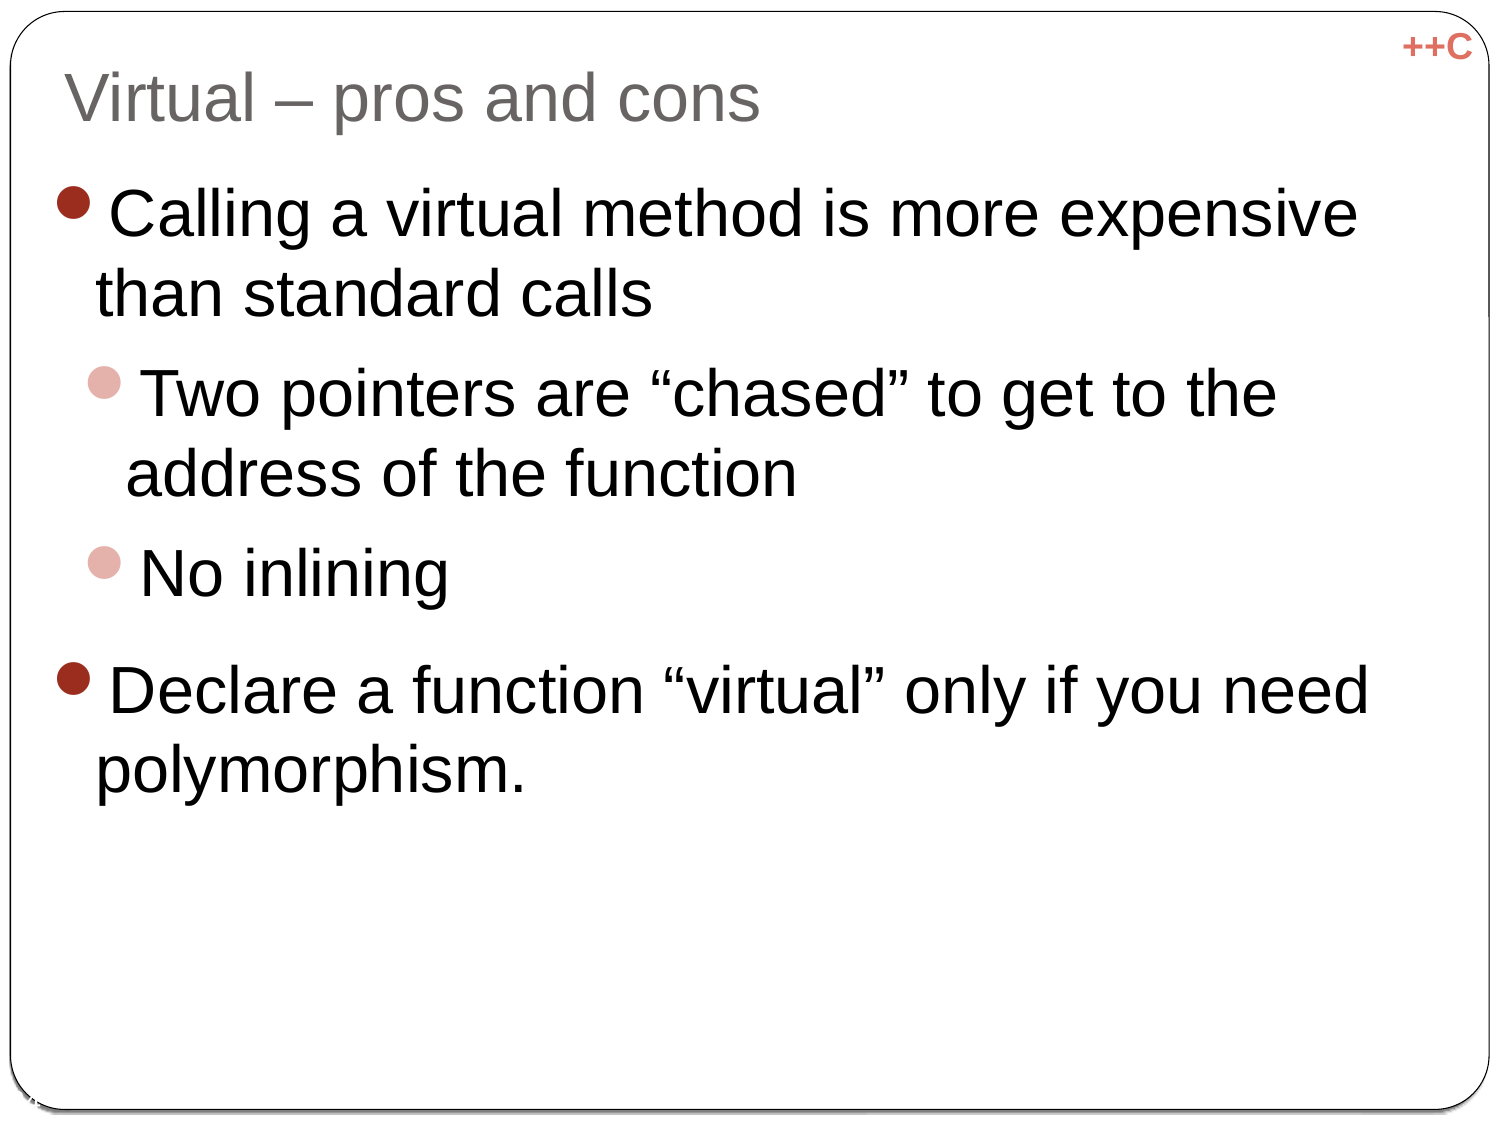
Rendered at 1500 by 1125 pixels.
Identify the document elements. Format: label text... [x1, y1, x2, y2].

slide_number <number> [0, 1074, 50, 1125]
title Virtual – pros and cons [50, 45, 1450, 150]
list Calling a virtual method is more expensive than standard calls Two pointers are “chased” to get to the address of the function No inlining Declare a function “virtual” only if you need polymorphism. [37, 162, 1463, 1088]
